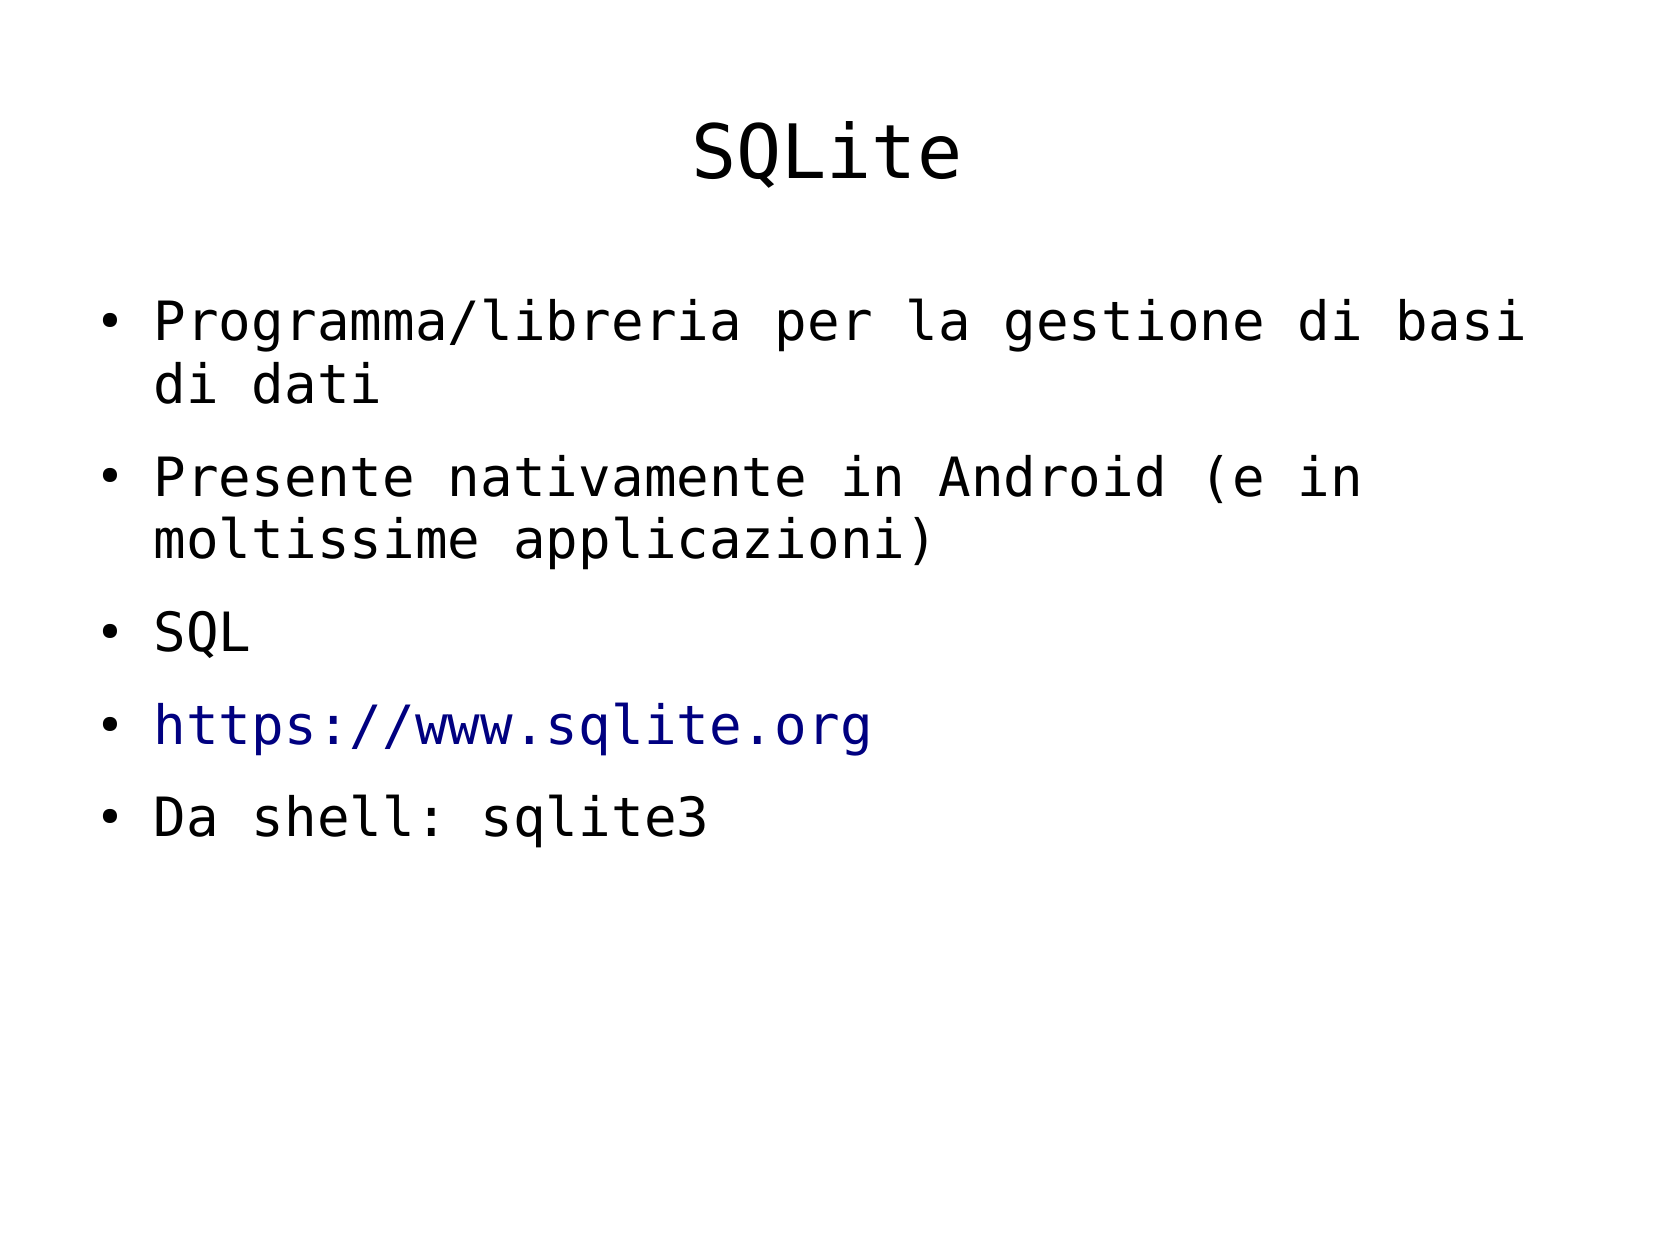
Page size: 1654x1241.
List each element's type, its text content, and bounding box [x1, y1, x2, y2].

title SQLite [82, 49, 1571, 257]
list Programma/libreria per la gestione di basi di dati Presente nativamente in Android (e in moltissime applicazioni) SQL https://www.sqlite.org Da shell: sqlite3 [82, 290, 1538, 1010]
